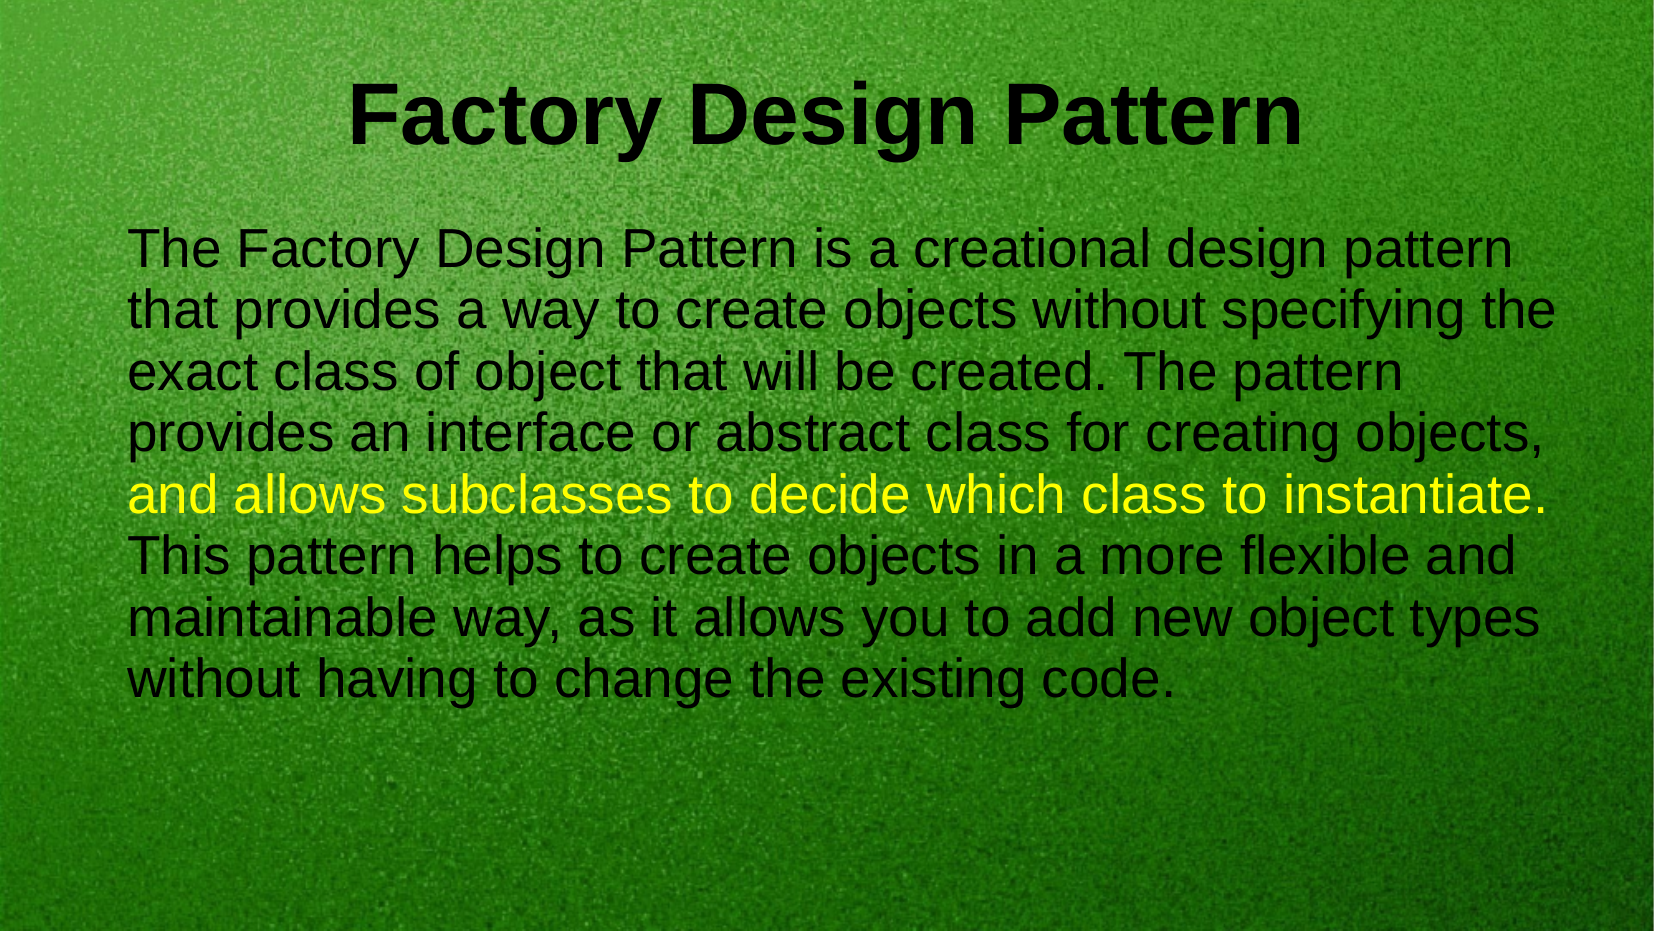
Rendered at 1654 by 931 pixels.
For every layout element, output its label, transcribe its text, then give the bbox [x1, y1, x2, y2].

title Factory Design Pattern [82, 37, 1571, 193]
picture [0, 0, 1654, 931]
list The Factory Design Pattern is a creational design pattern that provides a way to create objects without specifying the exact class of object that will be created. The pattern provides an interface or abstract class for creating objects, and allows subclasses to decide which class to instantiate. This pattern helps to create objects in a more flexible and maintainable way, as it allows you to add new object types without having to change the existing code. [82, 217, 1571, 758]
